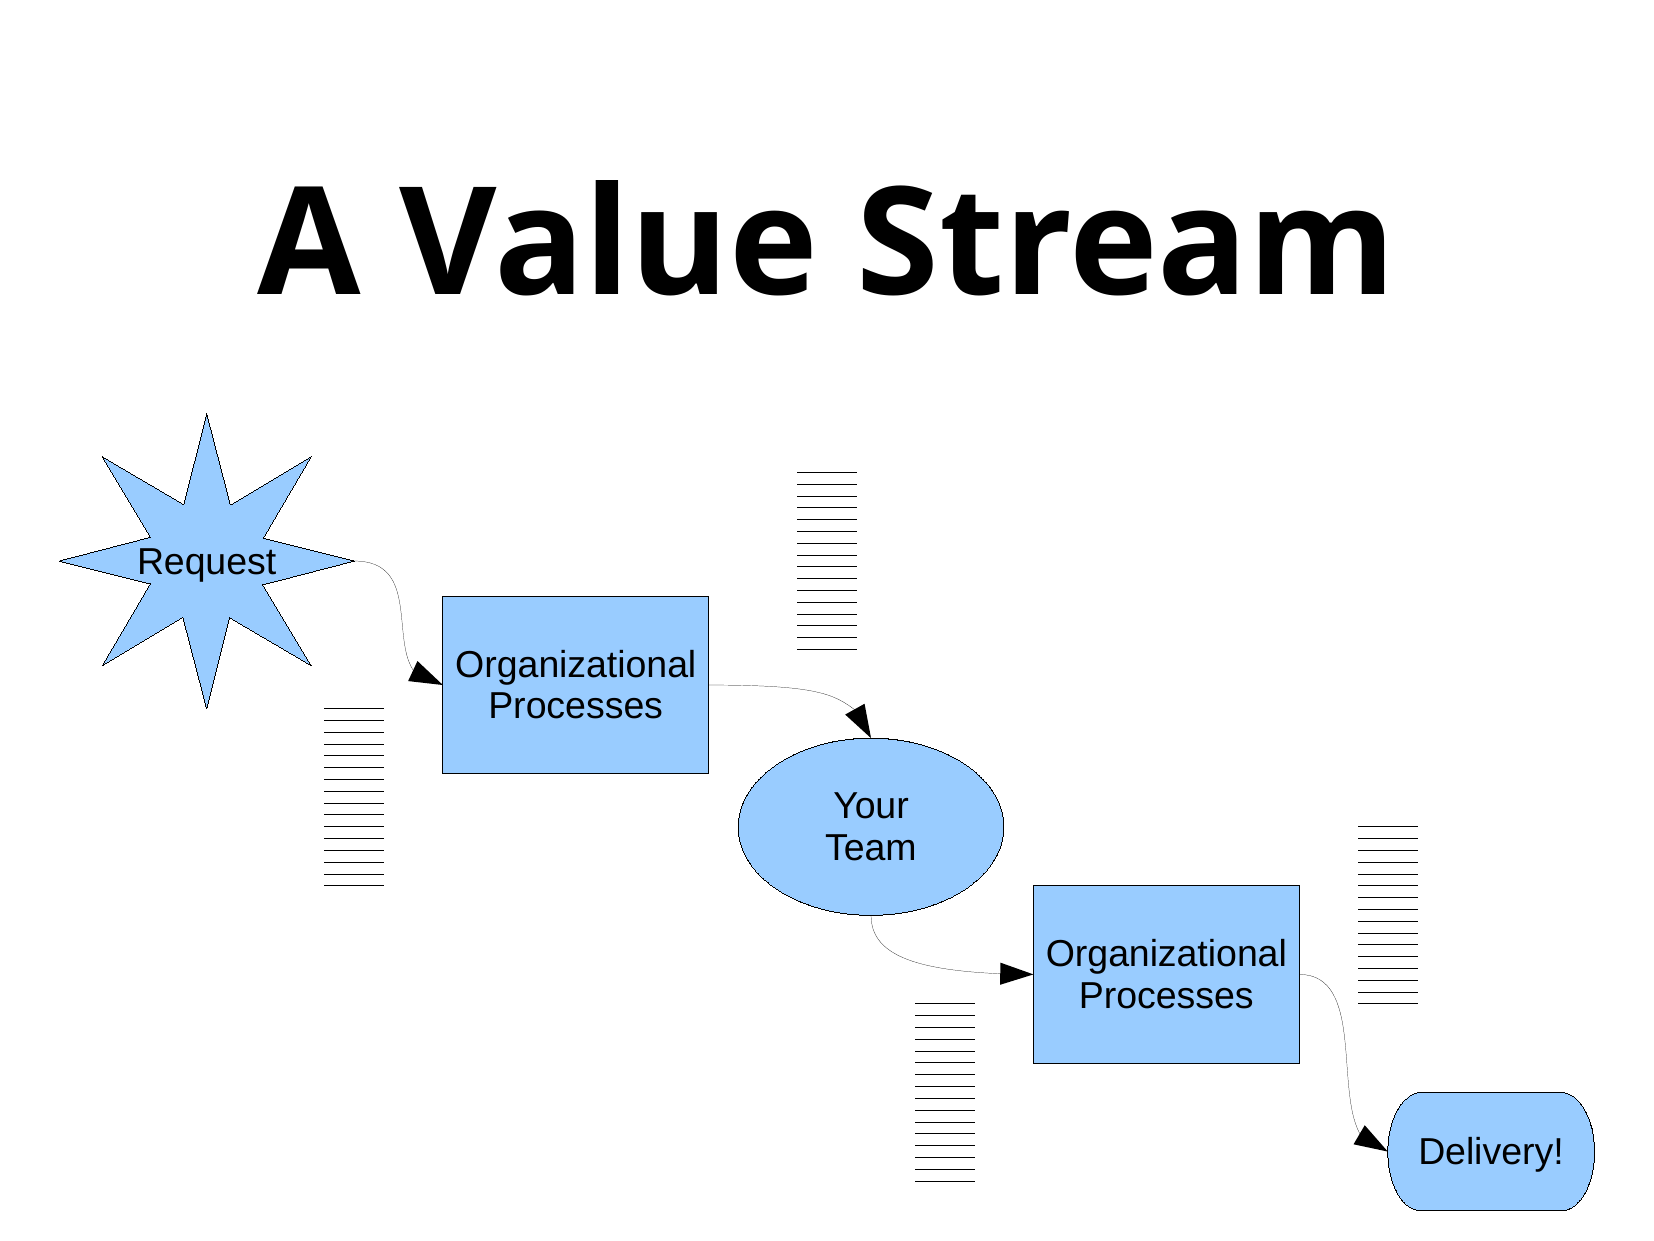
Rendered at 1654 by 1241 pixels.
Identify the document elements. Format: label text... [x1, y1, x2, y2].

text_box Your Team [738, 738, 1004, 916]
title A Value Stream [59, 59, 1595, 414]
text_box Request [59, 413, 354, 709]
text_box Organizational Processes [1033, 885, 1300, 1064]
text_box Organizational Processes [442, 596, 709, 774]
text_box Delivery! [1387, 1092, 1595, 1211]
